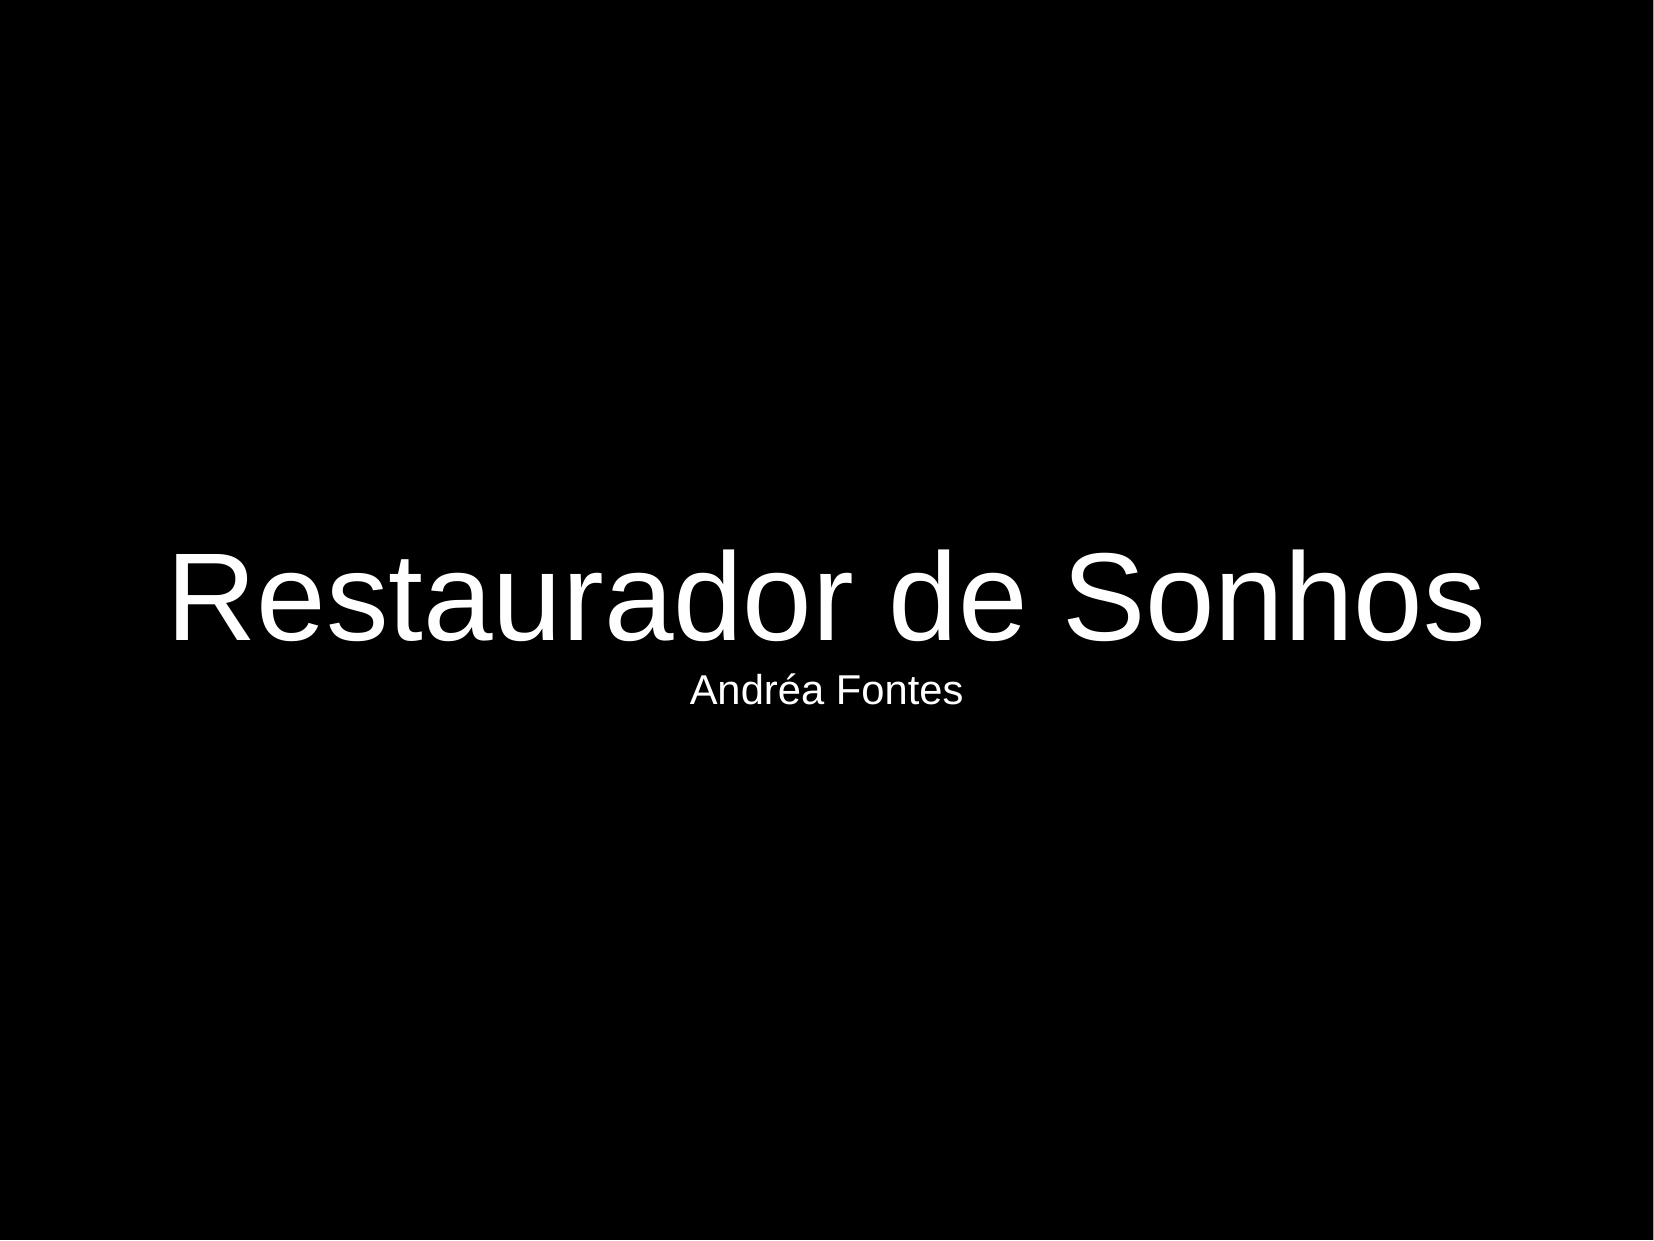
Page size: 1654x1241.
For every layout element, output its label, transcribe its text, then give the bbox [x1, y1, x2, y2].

subtitle Restaurador de Sonhos Andréa Fontes [82, 70, 1571, 1170]
